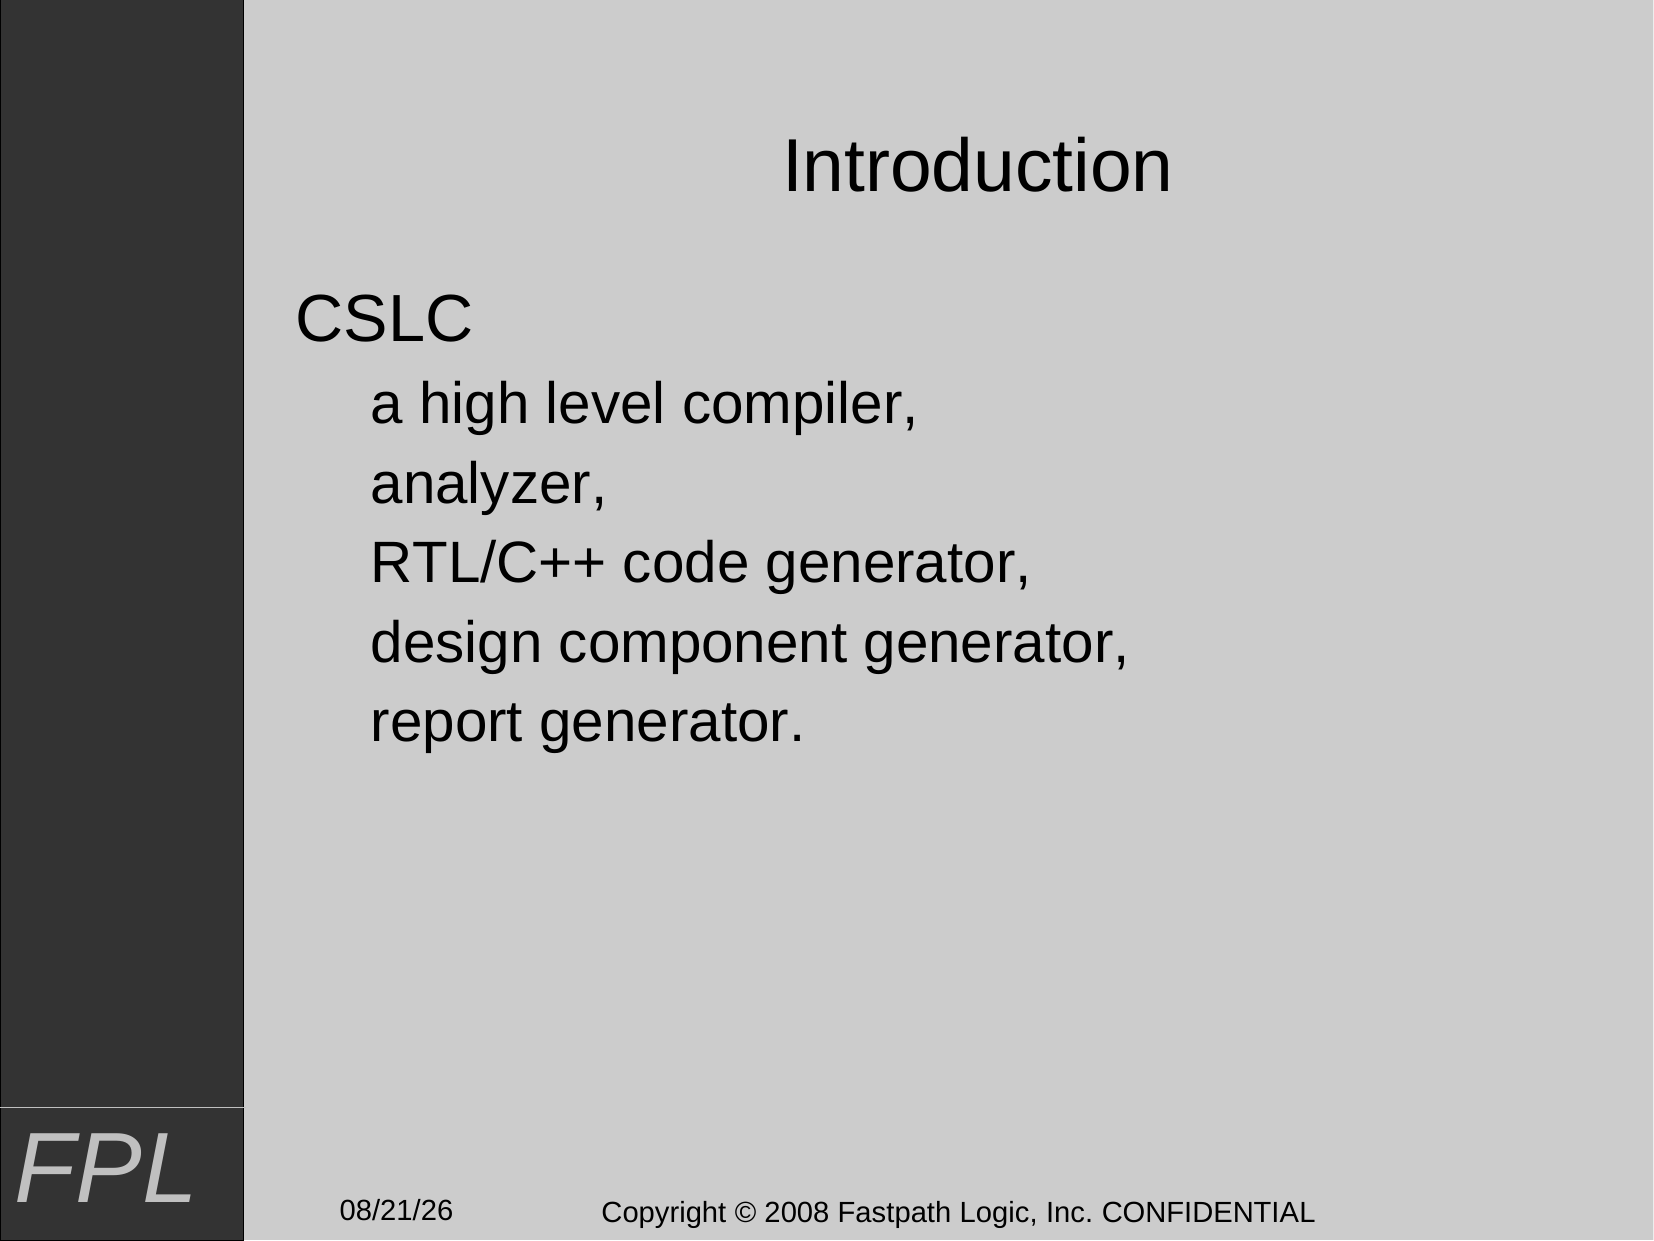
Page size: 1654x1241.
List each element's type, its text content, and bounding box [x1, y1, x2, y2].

list CSLC a high level compiler, analyzer, RTL/C++ code generator, design component generator, report generator. [295, 281, 1654, 1194]
title Introduction [427, 57, 1530, 274]
